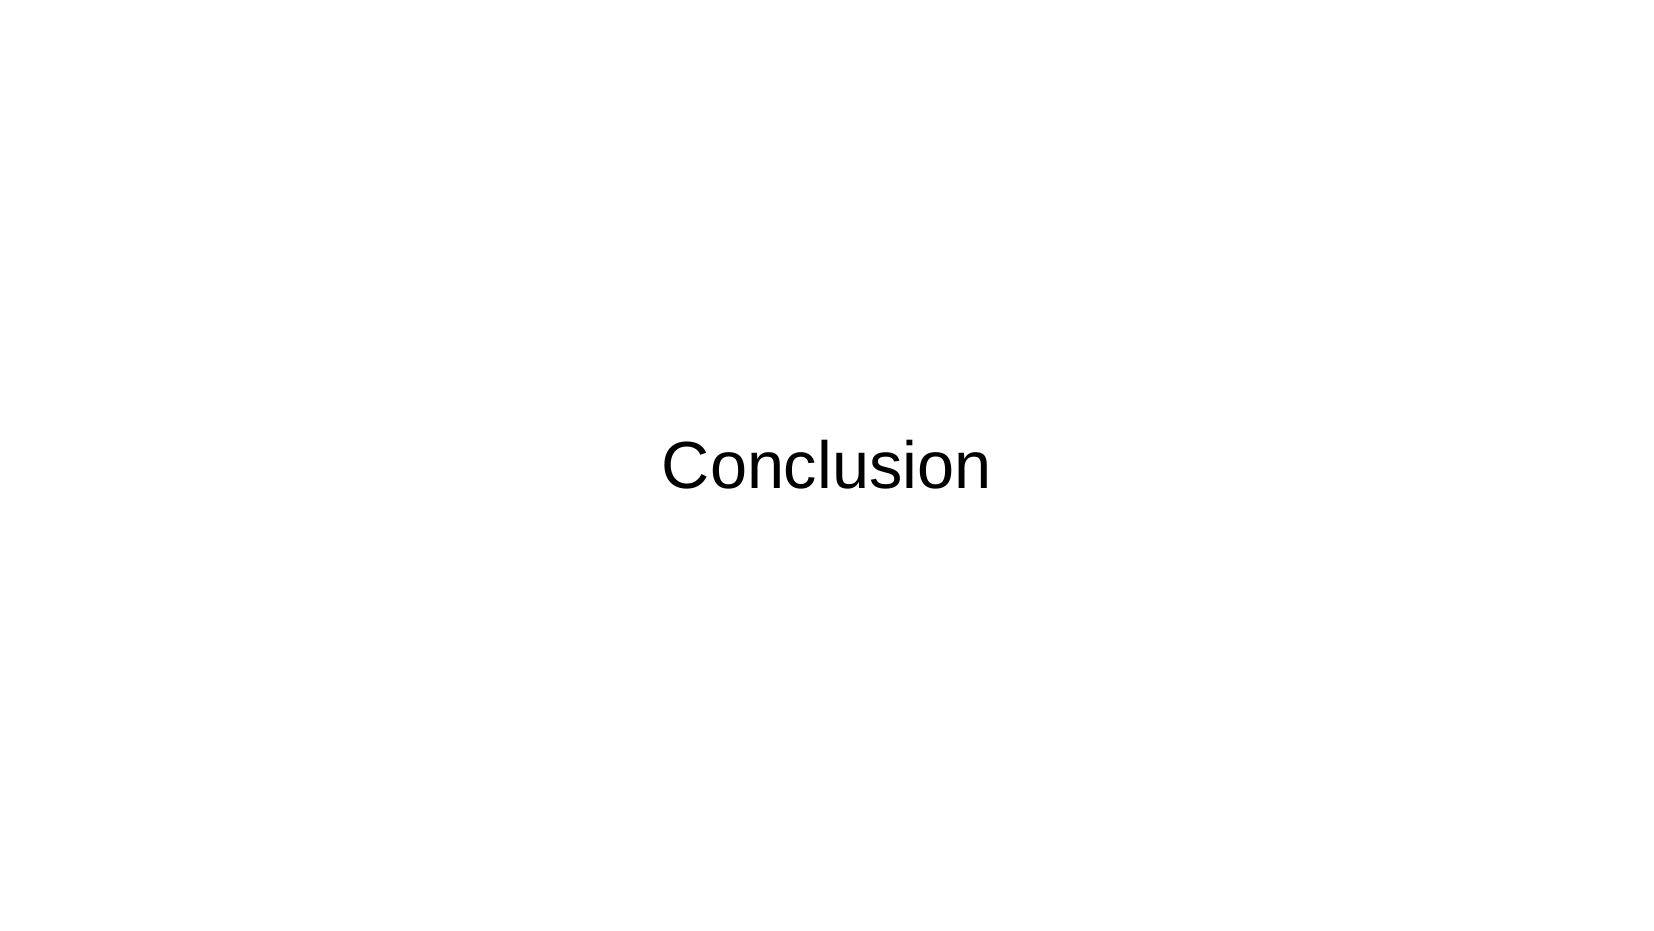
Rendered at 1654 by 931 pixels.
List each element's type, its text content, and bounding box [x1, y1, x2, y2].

subtitle Conclusion [82, 37, 1571, 886]
